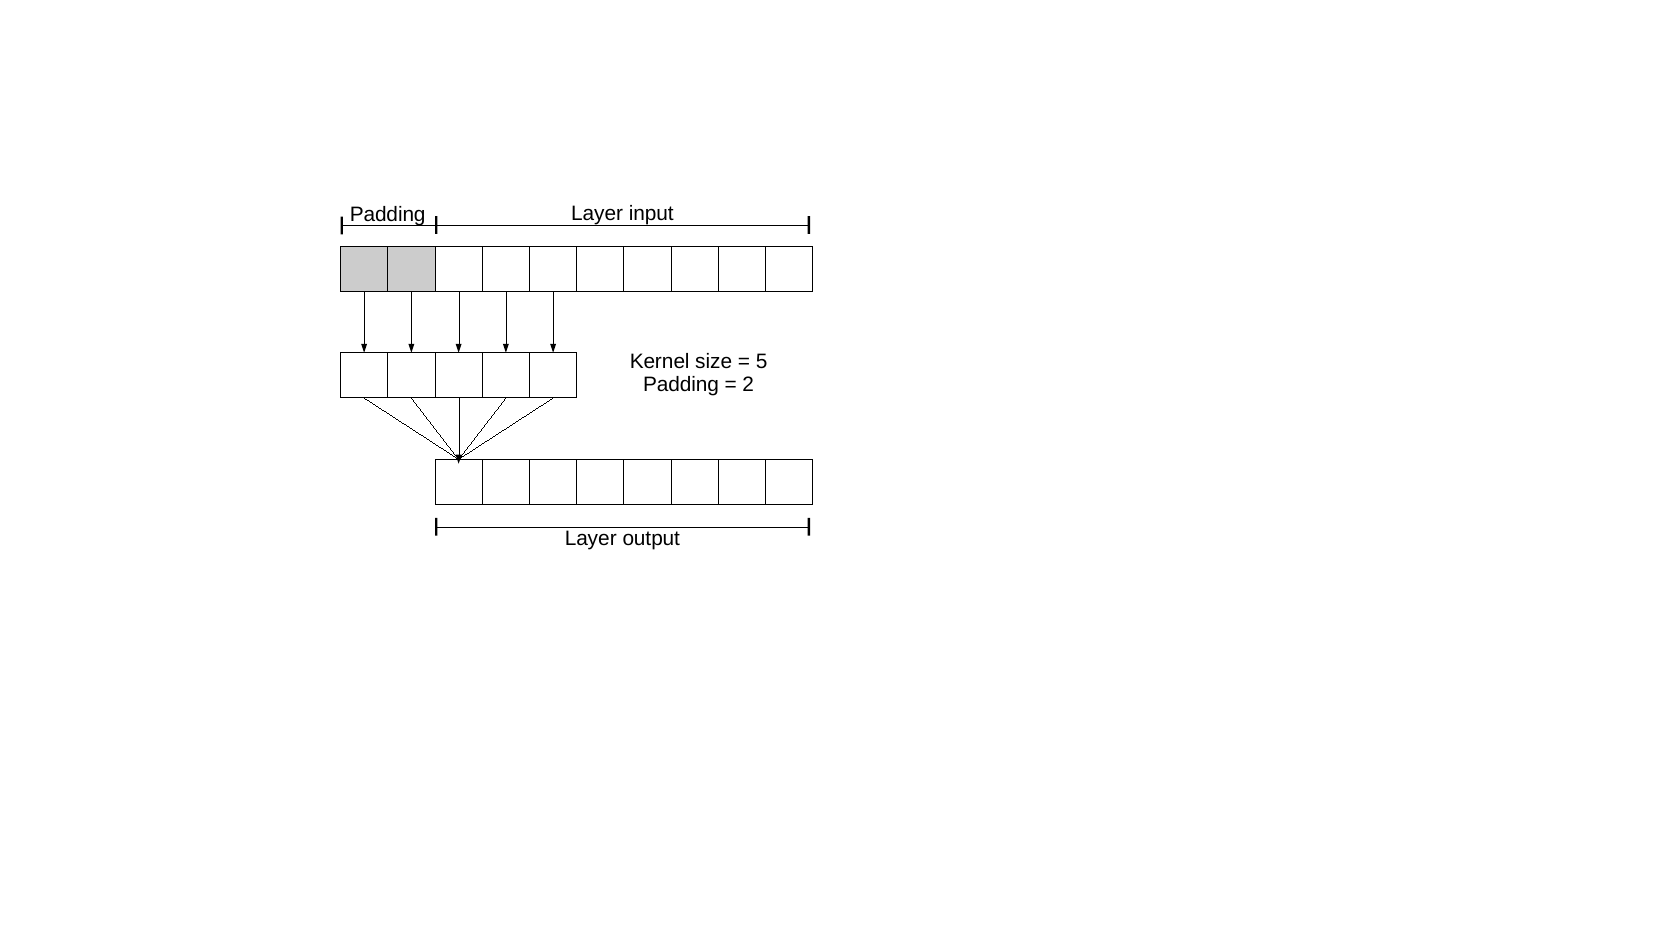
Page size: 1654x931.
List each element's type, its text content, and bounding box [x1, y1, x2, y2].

text_box Kernel size = 5 Padding = 2 [615, 342, 783, 404]
text_box [340, 246, 436, 292]
